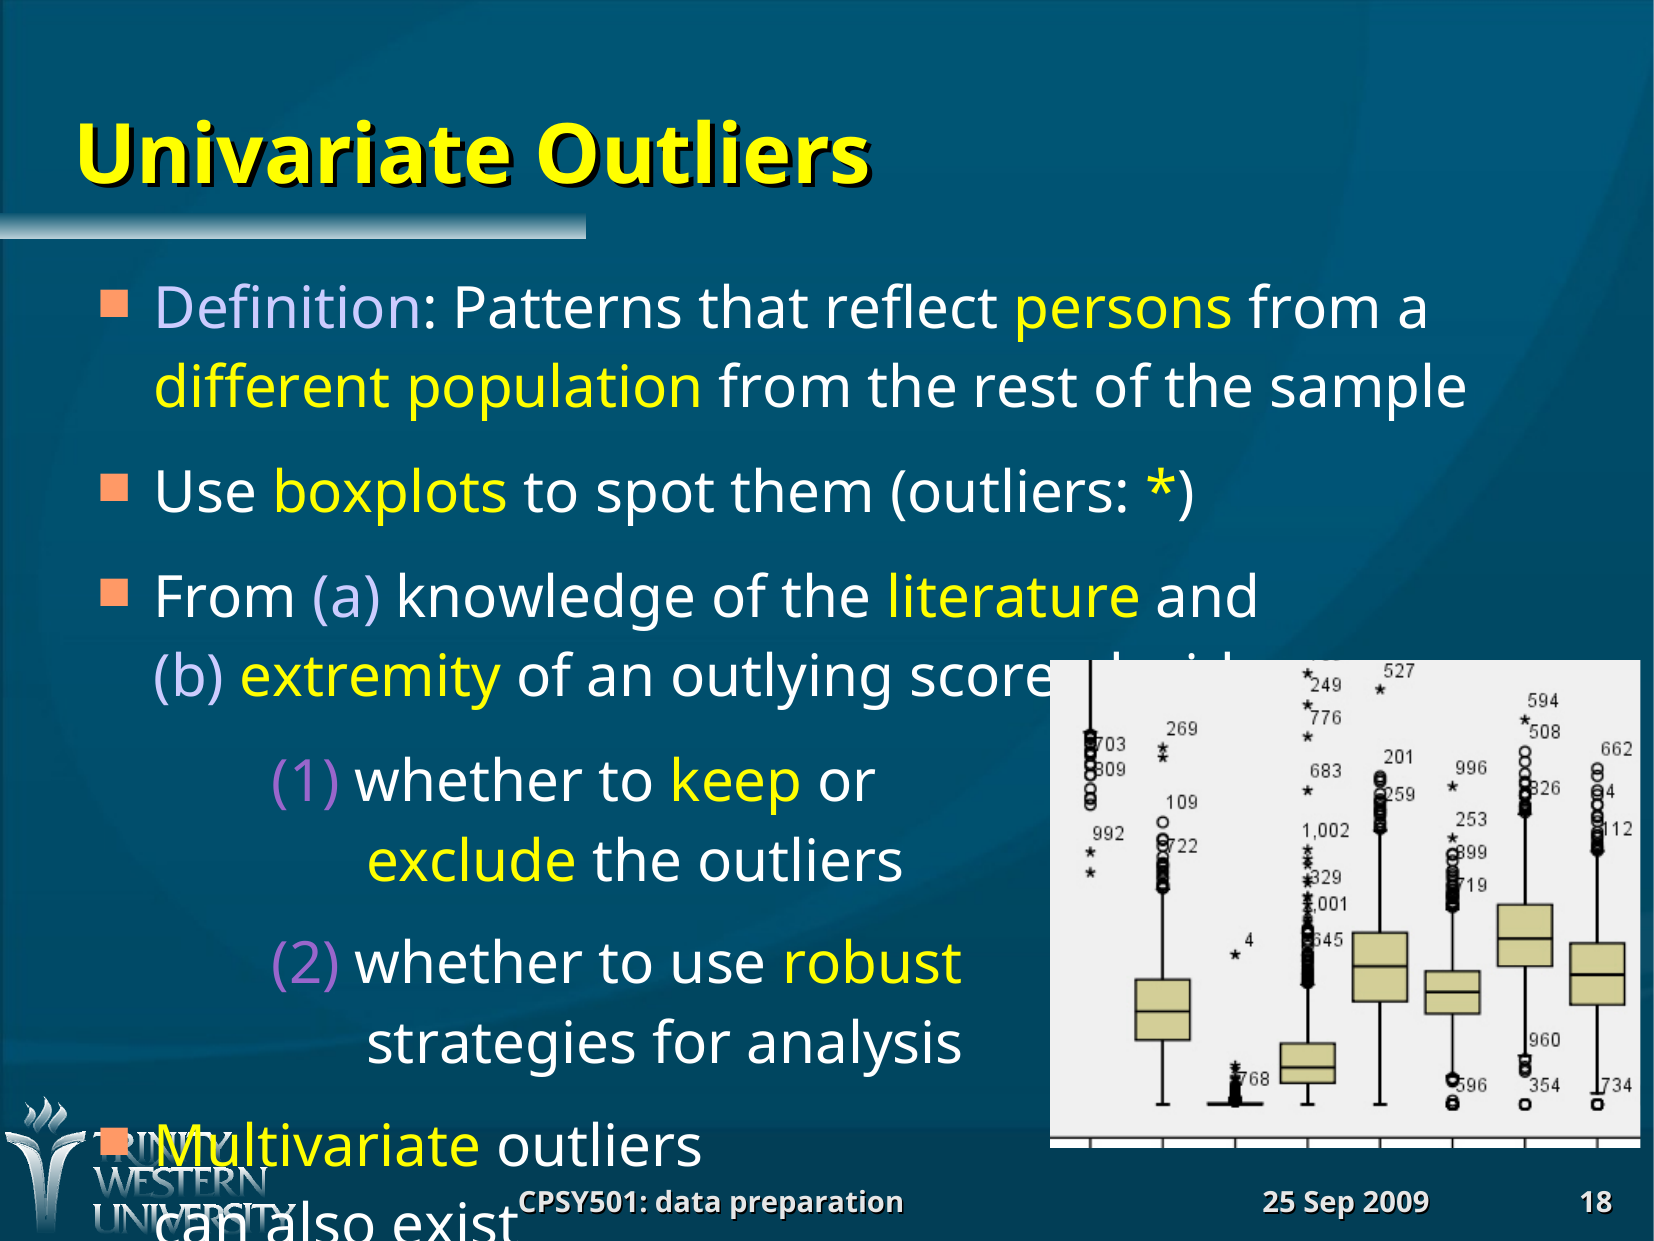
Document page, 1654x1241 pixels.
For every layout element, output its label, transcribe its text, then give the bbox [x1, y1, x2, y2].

picture [38, 1227, 54, 1232]
title Univariate Outliers [59, 4, 1548, 208]
list Definition: Patterns that reflect persons from a different population from the rest of the sample Use boxplots to spot them (outliers: *) From (a) knowledge of the literature and (b) extremity of an outlying score, decide whether to keep or exclude the outliers whether to use robust strategies for analysis Multivariate outliers can also exist [82, 266, 1571, 1136]
picture [1050, 660, 1654, 1147]
